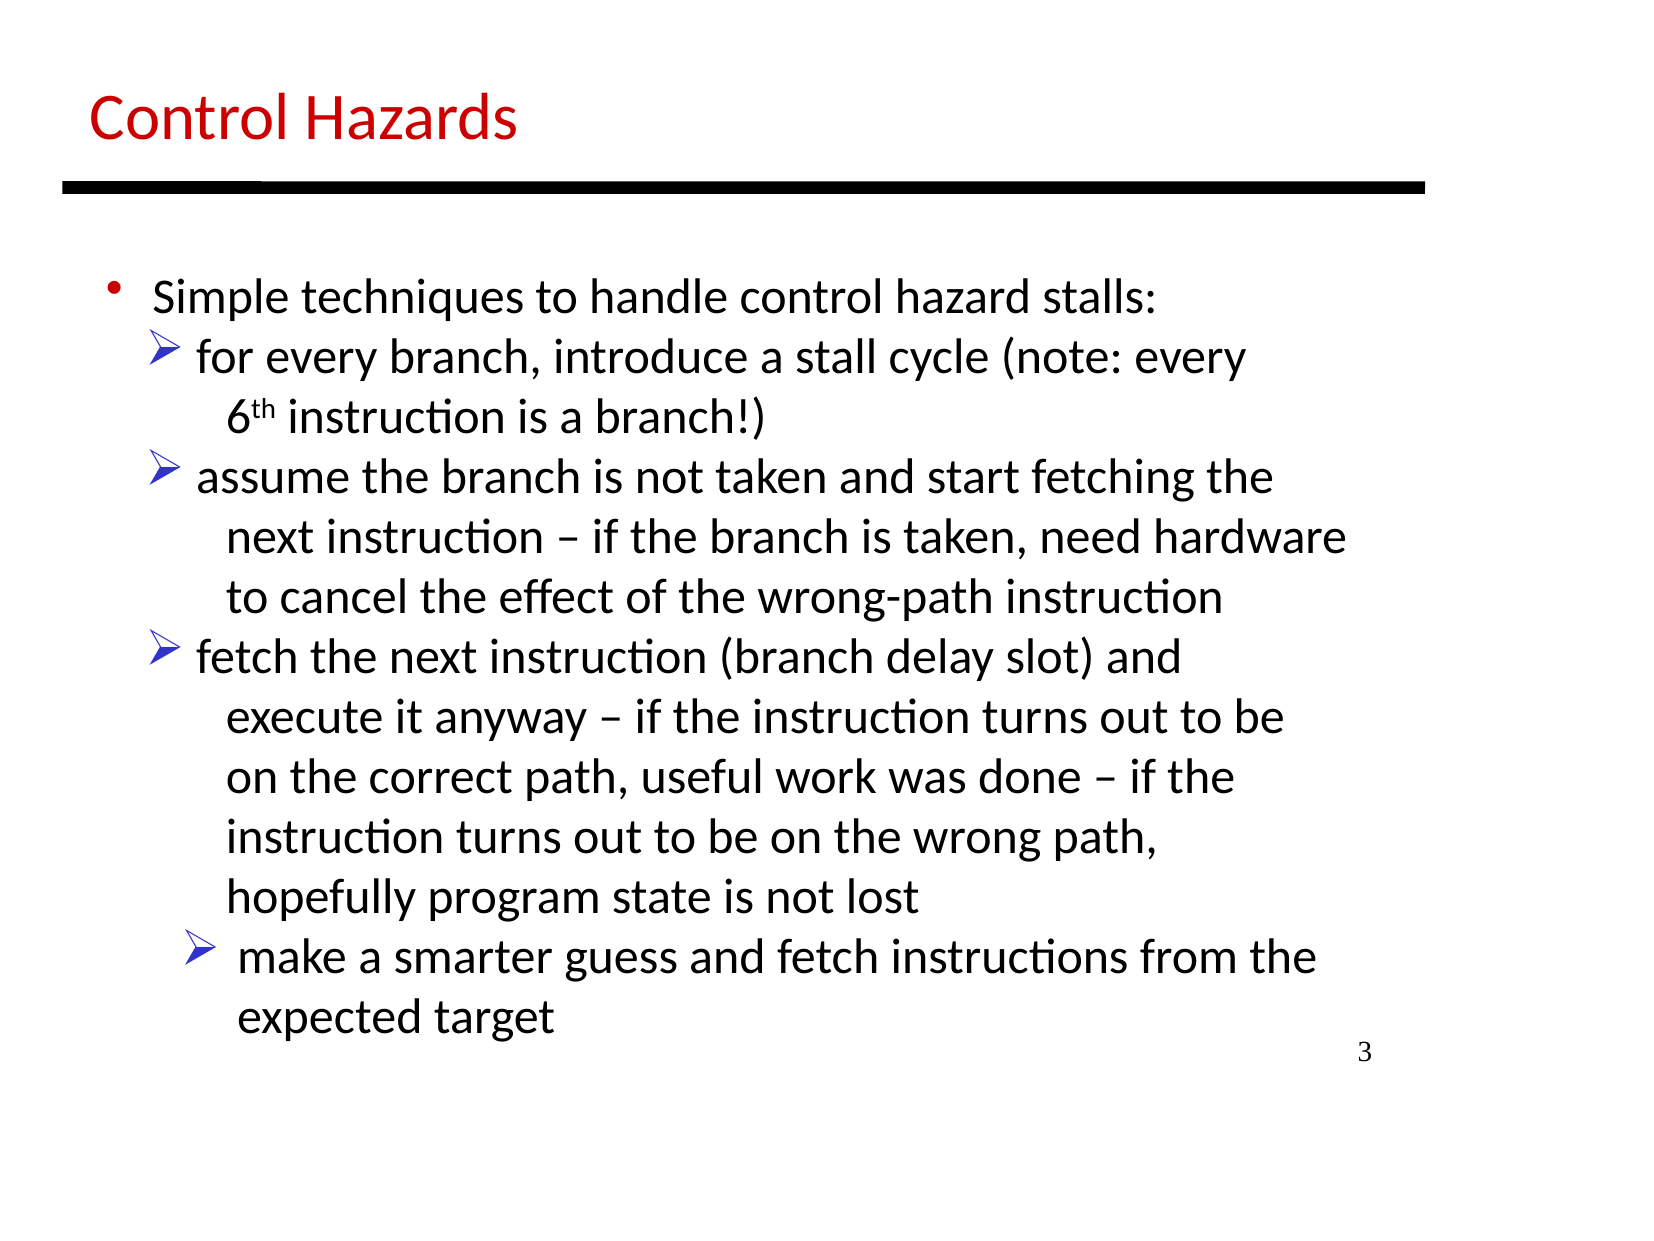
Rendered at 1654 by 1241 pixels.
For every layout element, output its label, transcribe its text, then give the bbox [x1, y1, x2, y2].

text_box Simple techniques to handle control hazard stalls: for every branch, introduce a stall cycle (note: every 6th instruction is a branch!) assume the branch is not taken and start fetching the next instruction – if the branch is taken, need hardware to cancel the effect of the wrong-path instruction fetch the next instruction (branch delay slot) and execute it anyway – if the instruction turns out to be on the correct path, useful work was done – if the instruction turns out to be on the wrong path, hopefully program state is not lost make a smarter guess and fetch instructions from the expected target [91, 256, 1363, 1052]
text_box Control Hazards [75, 65, 535, 160]
slide_number <number> [1074, 1025, 1388, 1100]
